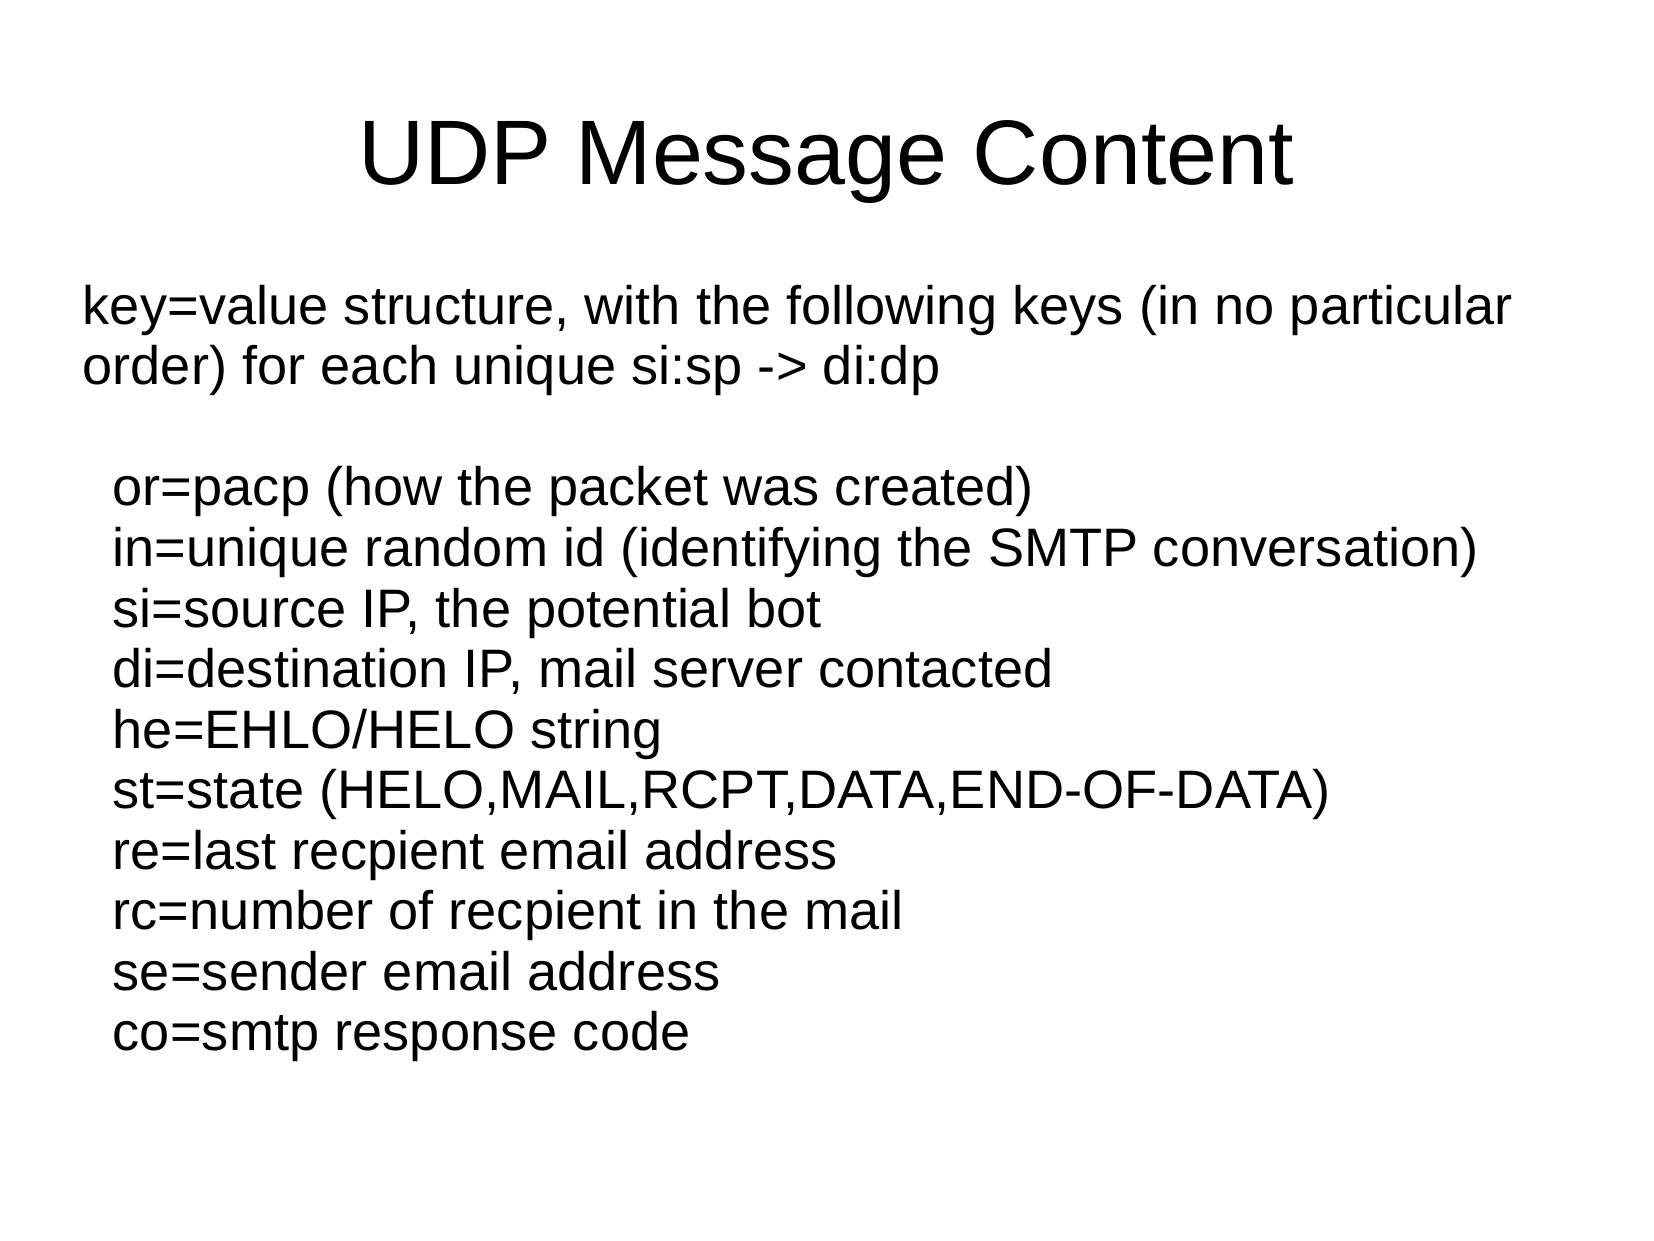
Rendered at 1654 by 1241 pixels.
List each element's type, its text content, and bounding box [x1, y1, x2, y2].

title UDP Message Content [82, 56, 1571, 250]
subtitle key=value structure, with the following keys (in no particular order) for each unique si:sp -> di:dp or=pacp (how the packet was created) in=unique random id (identifying the SMTP conversation) si=source IP, the potential bot di=destination IP, mail server contacted he=EHLO/HELO string st=state (HELO,MAIL,RCPT,DATA,END-OF-DATA) re=last recpient email address rc=number of recpient in the mail se=sender email address co=smtp response code [82, 275, 1571, 1123]
